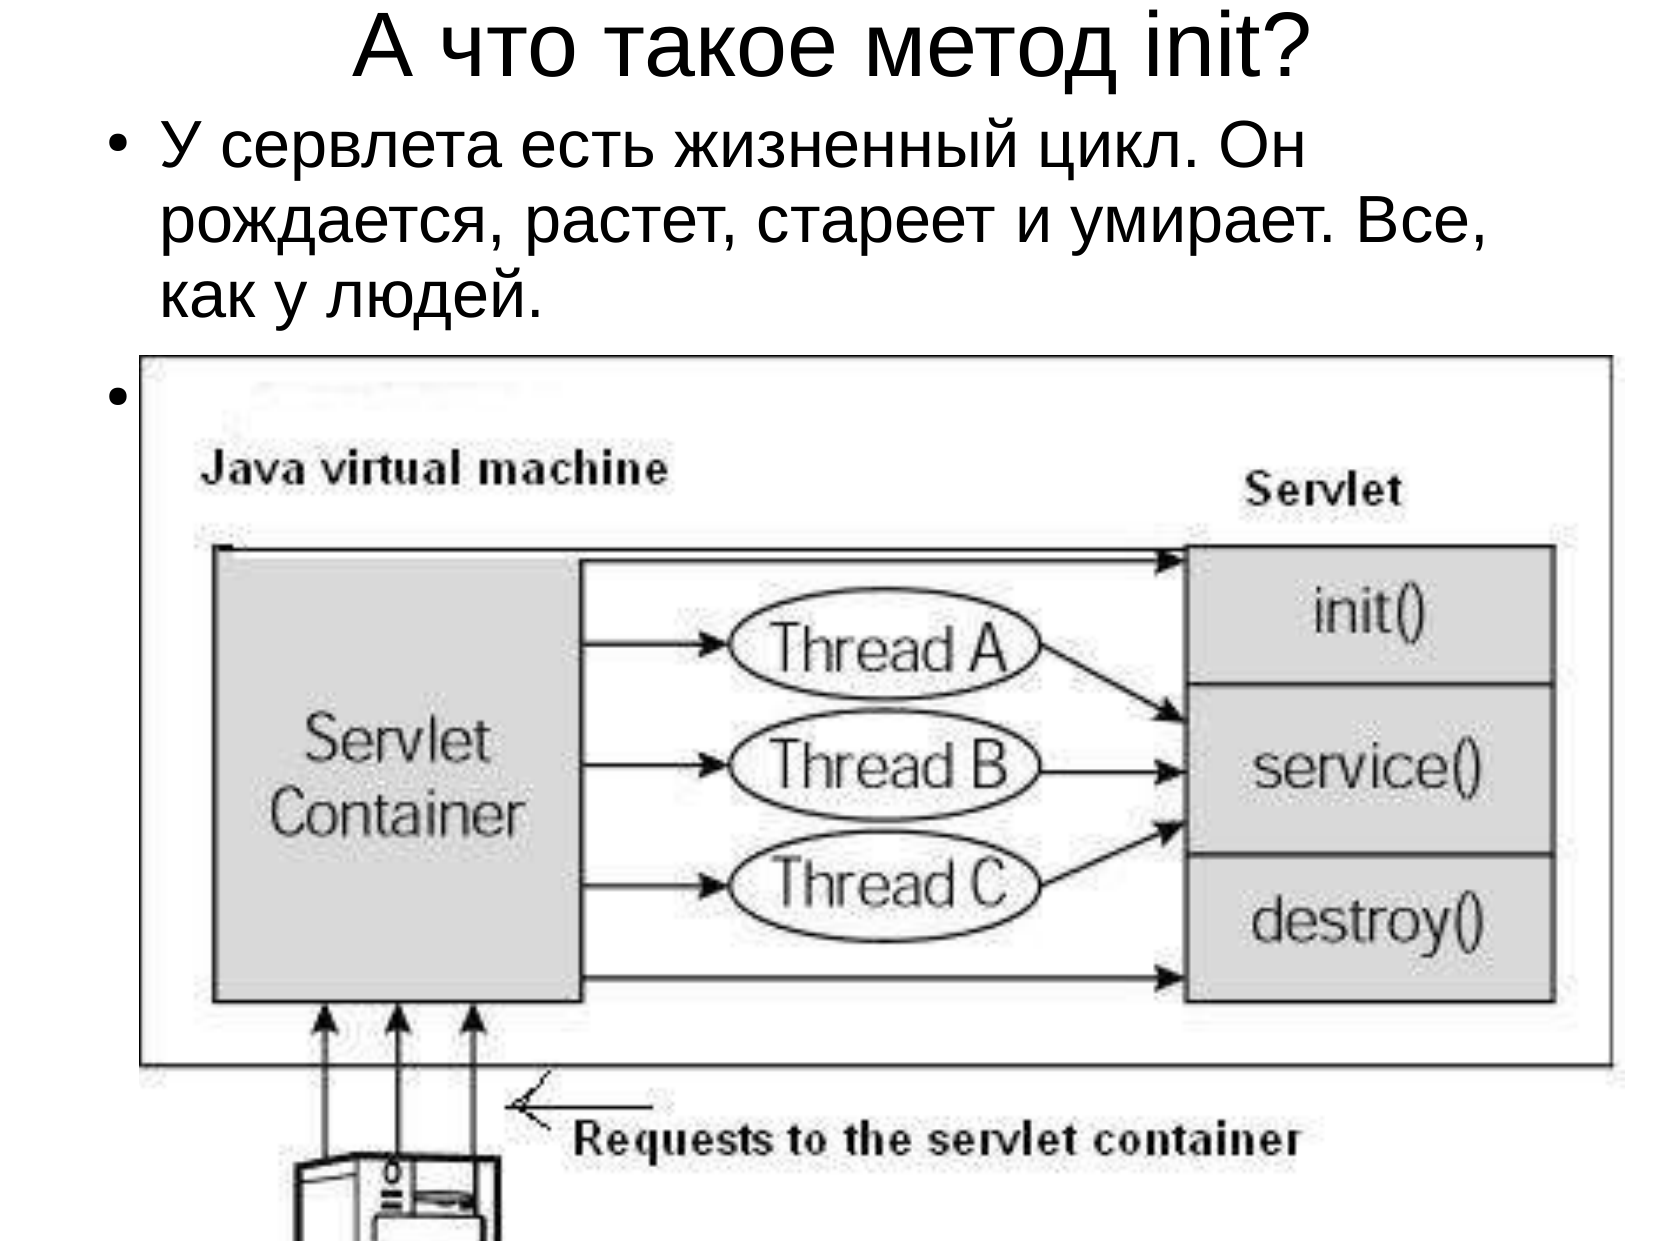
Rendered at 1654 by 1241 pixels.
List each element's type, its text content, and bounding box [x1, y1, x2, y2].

picture [139, 355, 1625, 1241]
list У сервлета есть жизненный цикл. Он рождается, растет, стареет и умирает. Все, как у людей. [88, 107, 1577, 827]
title А что такое метод init? [88, 0, 1577, 107]
